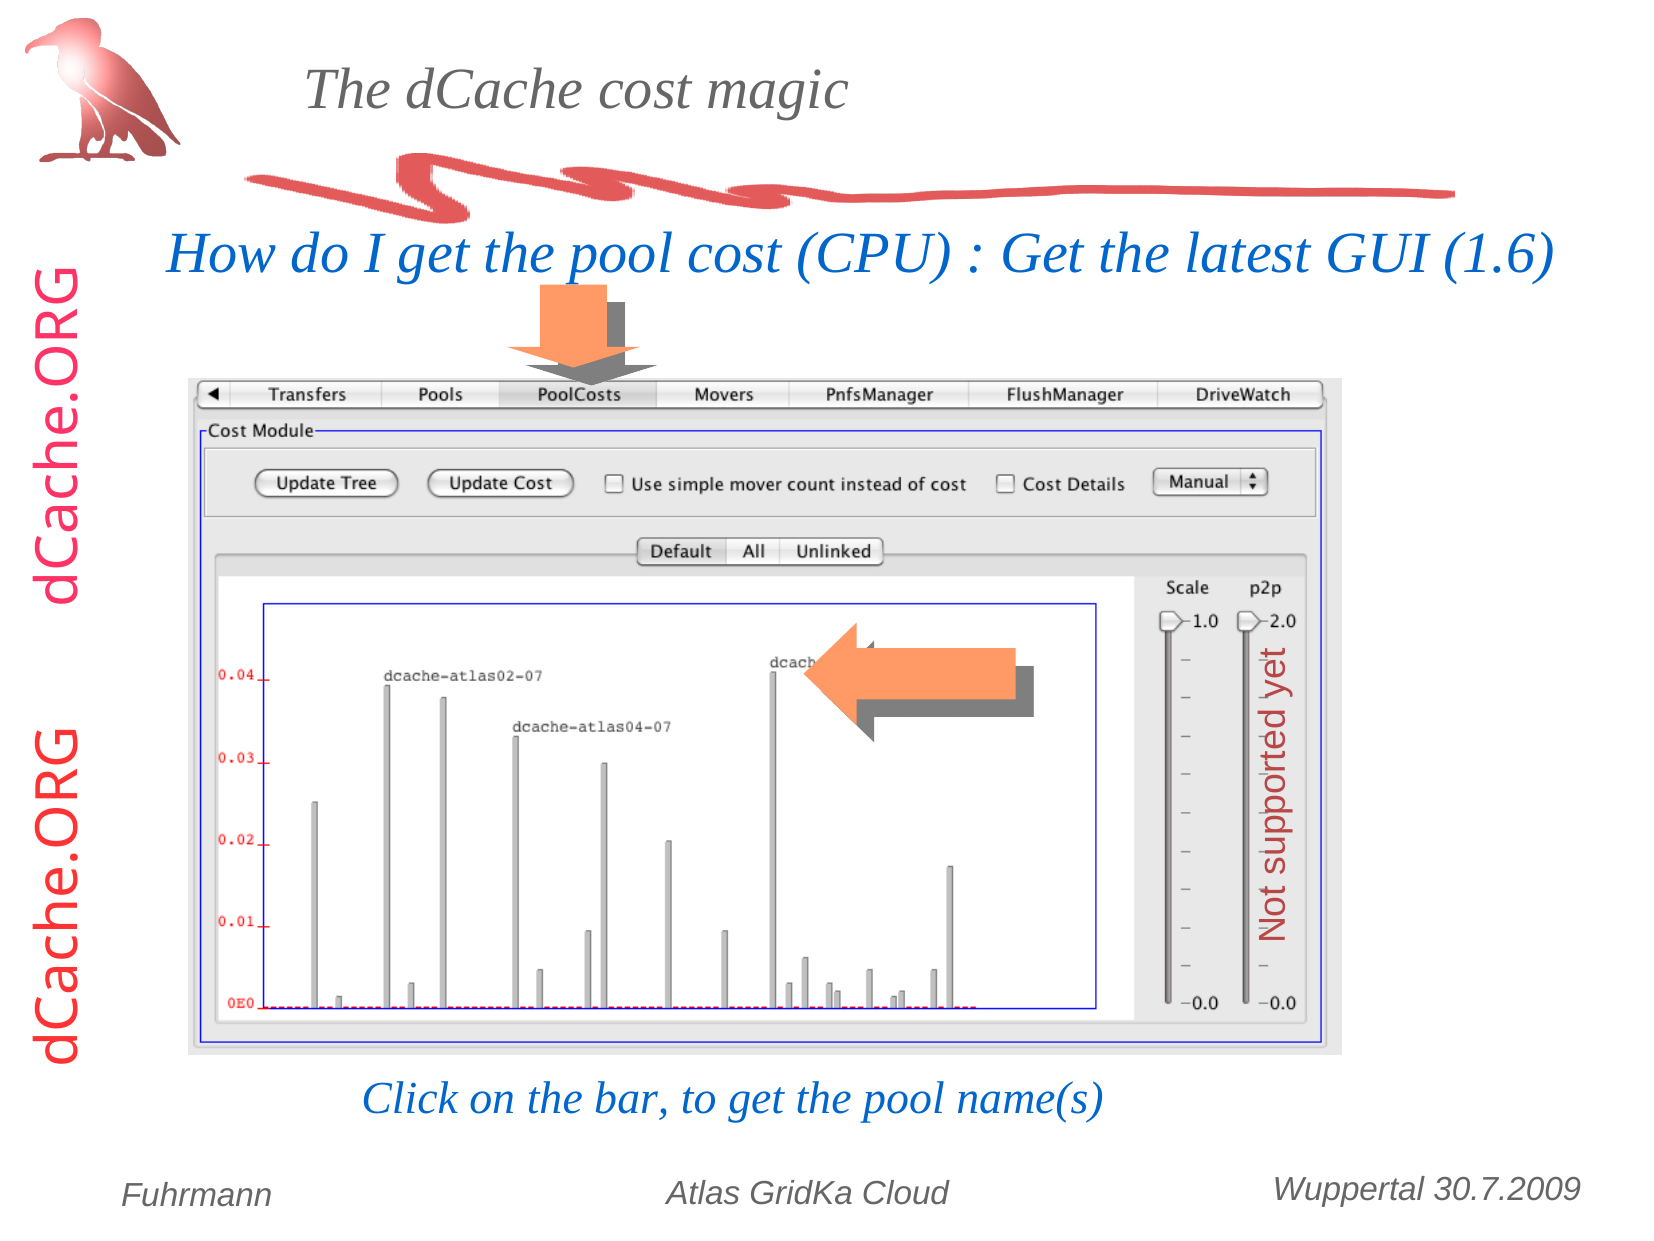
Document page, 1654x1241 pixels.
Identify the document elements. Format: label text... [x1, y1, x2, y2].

text_box Not supported yet [1243, 633, 1302, 959]
text_box How do I get the pool cost (CPU) : Get the latest GUI (1.6) [151, 213, 1571, 296]
picture [188, 378, 1342, 1055]
text_box Click on the bar, to get the pool name(s) [346, 1065, 1115, 1134]
text_box [803, 622, 1016, 725]
text_box The dCache cost magic [289, 49, 865, 132]
text_box [506, 284, 641, 368]
